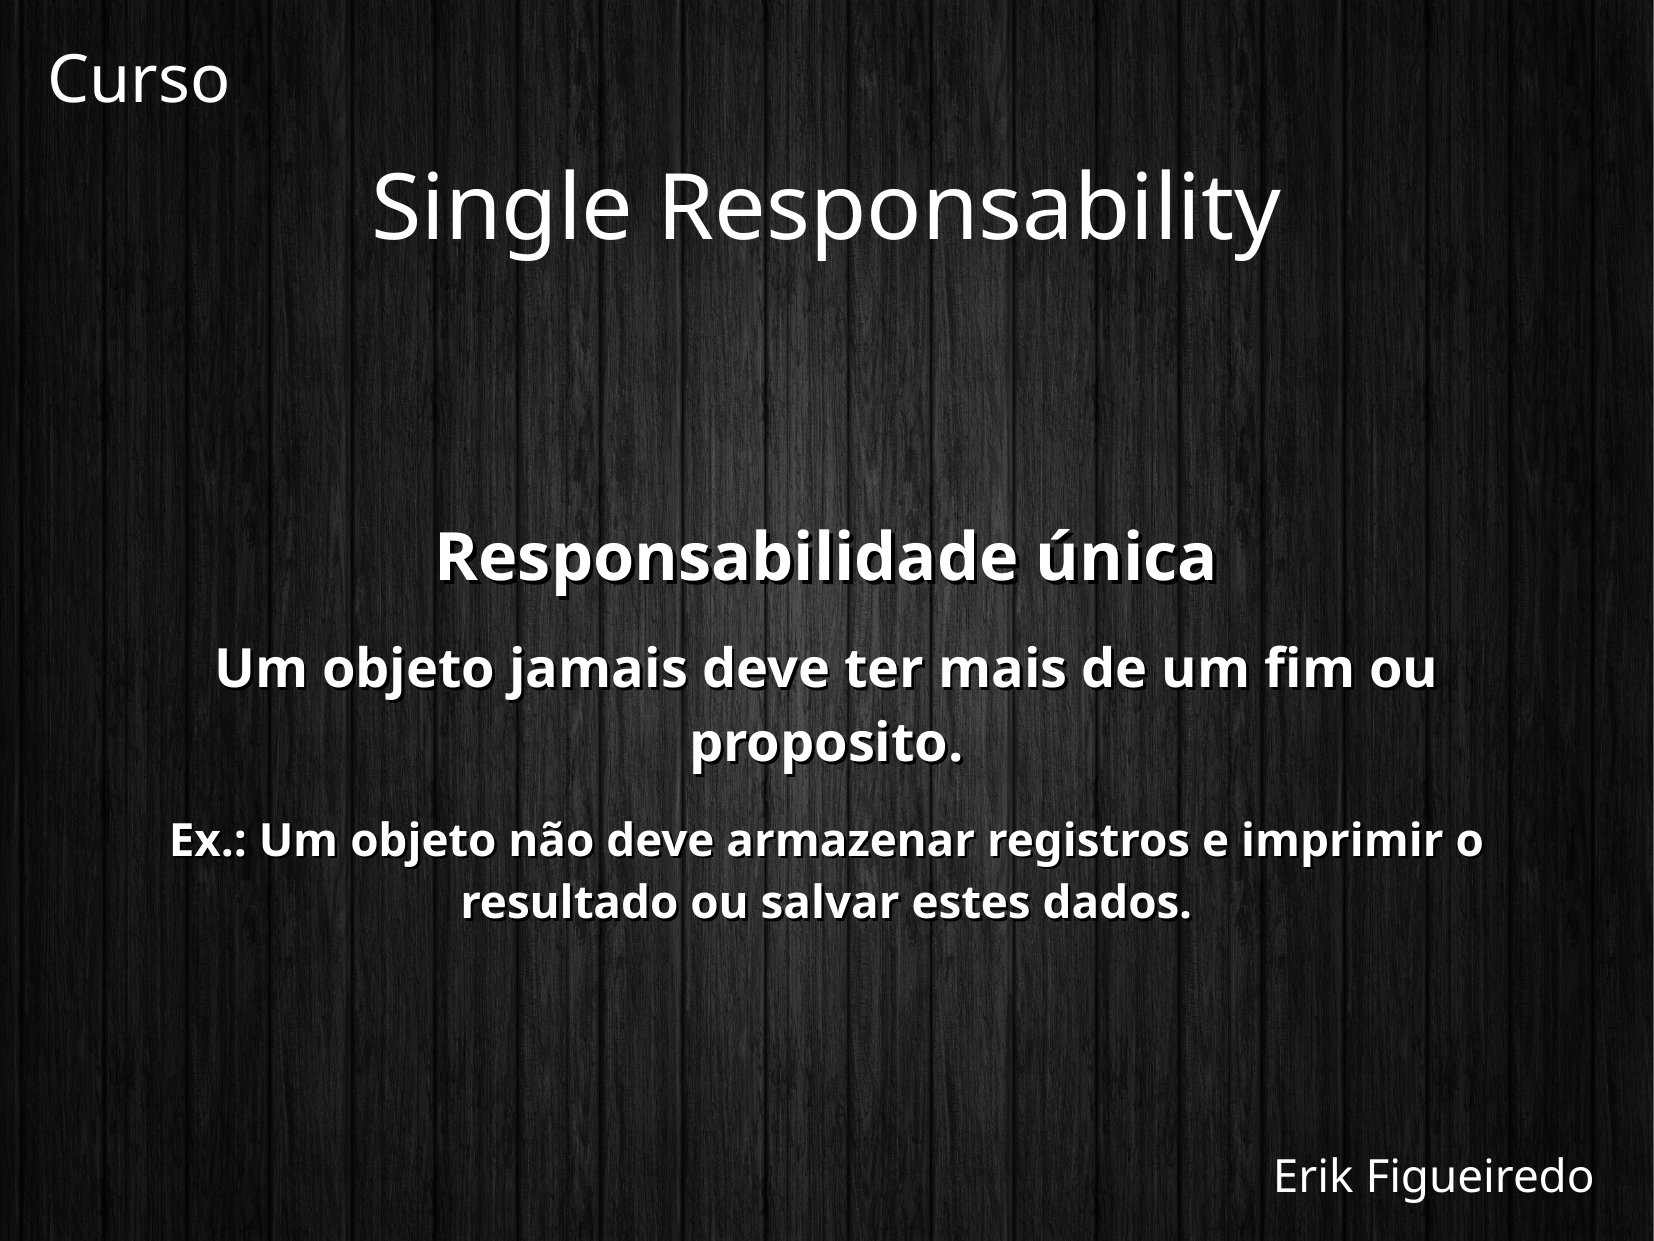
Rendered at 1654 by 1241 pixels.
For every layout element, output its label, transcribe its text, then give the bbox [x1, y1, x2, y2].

title Single Responsability [82, 129, 1571, 278]
picture [0, 0, 1654, 1241]
list Responsabilidade única Um objeto jamais deve ter mais de um fim ou proposito. Ex.: Um objeto não deve armazenar registros e imprimir o resultado ou salvar estes dados. [82, 311, 1571, 1131]
text_box Curso [47, 35, 1087, 119]
text_box Erik Figueiredo [768, 1133, 1595, 1217]
